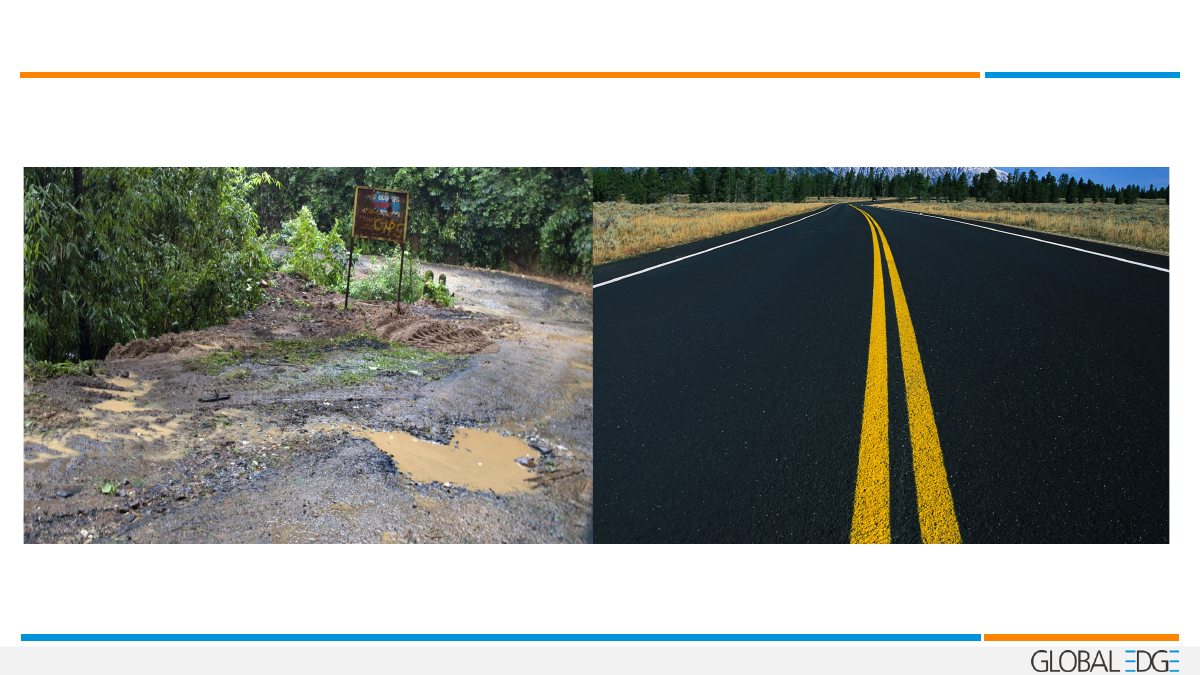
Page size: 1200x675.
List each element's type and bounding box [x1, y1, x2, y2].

picture [23, 167, 1170, 544]
picture [1031, 650, 1179, 672]
